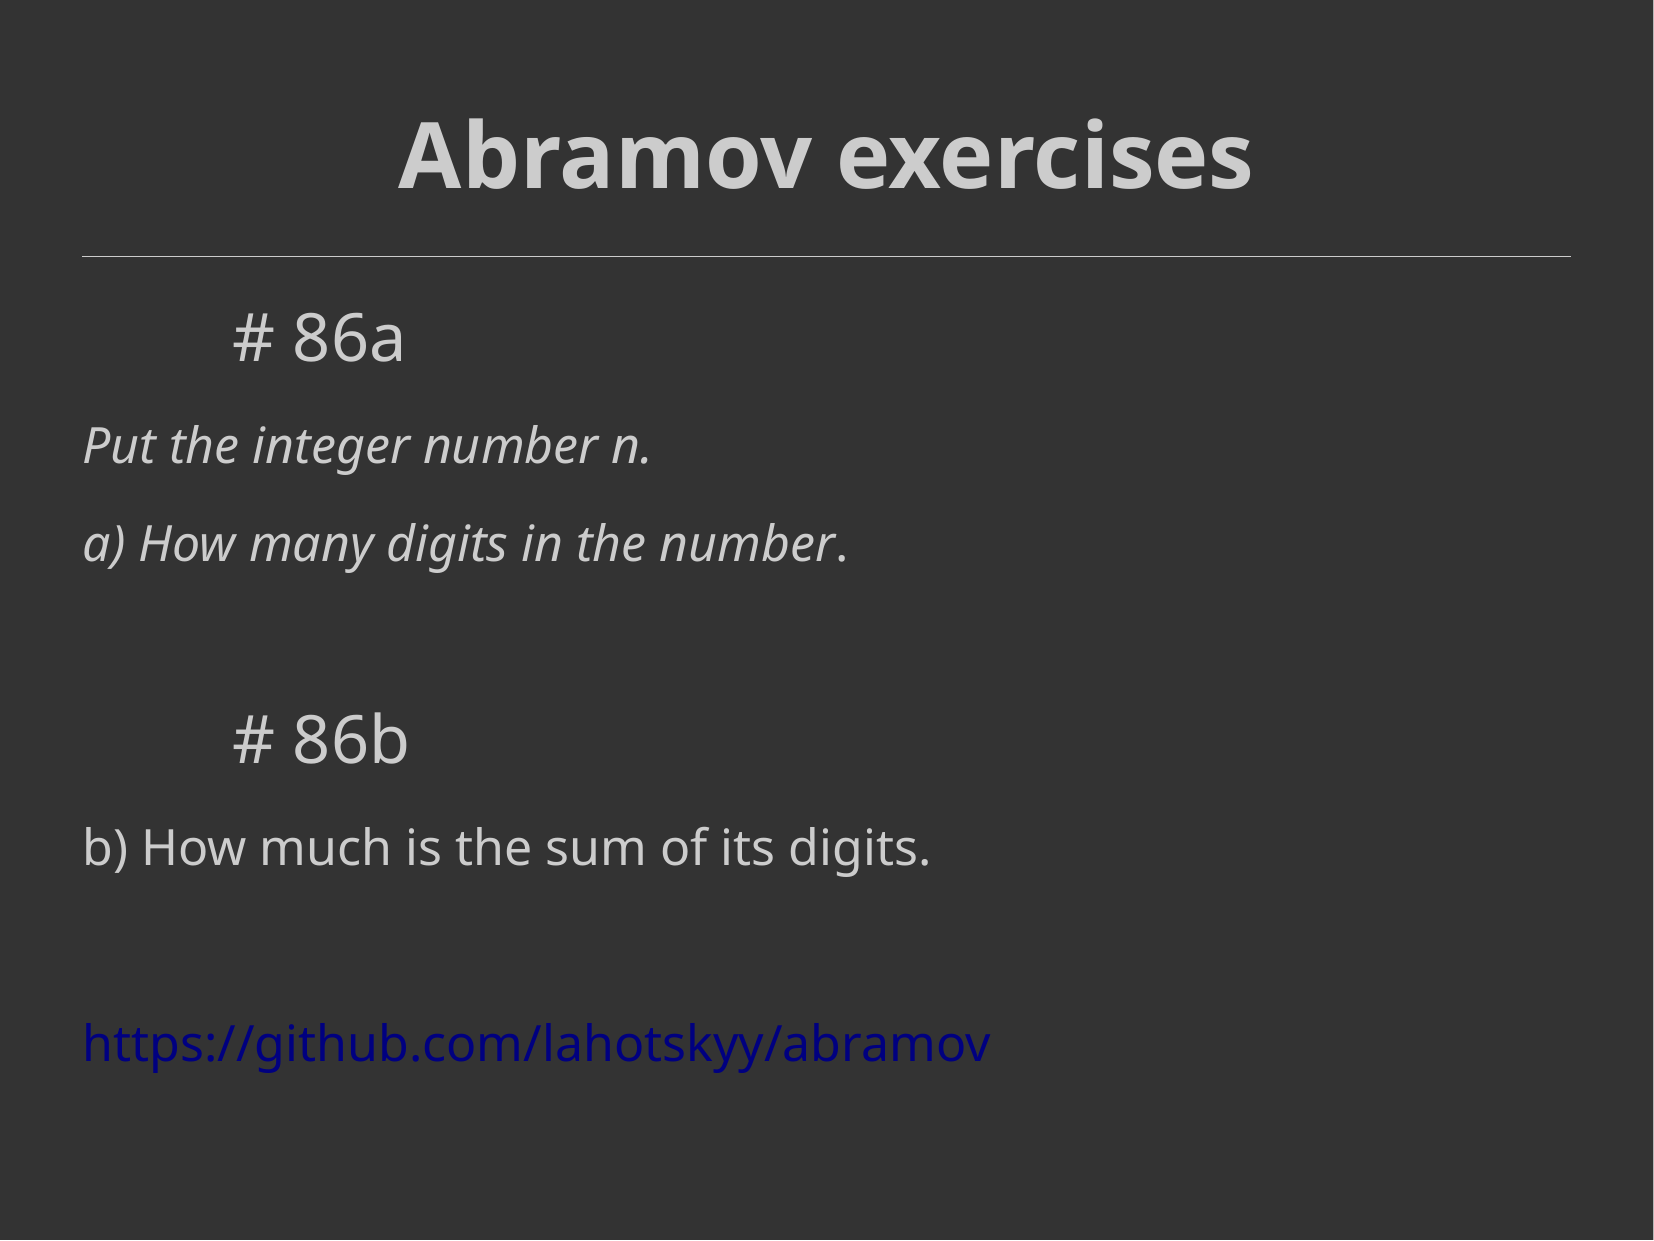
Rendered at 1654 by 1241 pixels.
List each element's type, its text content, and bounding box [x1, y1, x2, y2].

title Abramov exercises [82, 49, 1571, 257]
list # 86a Put the integer number n. a) How many digits in the number. # 86b b) How much is the sum of its digits. https://github.com/lahotskyy/abramov [82, 290, 1571, 1123]
